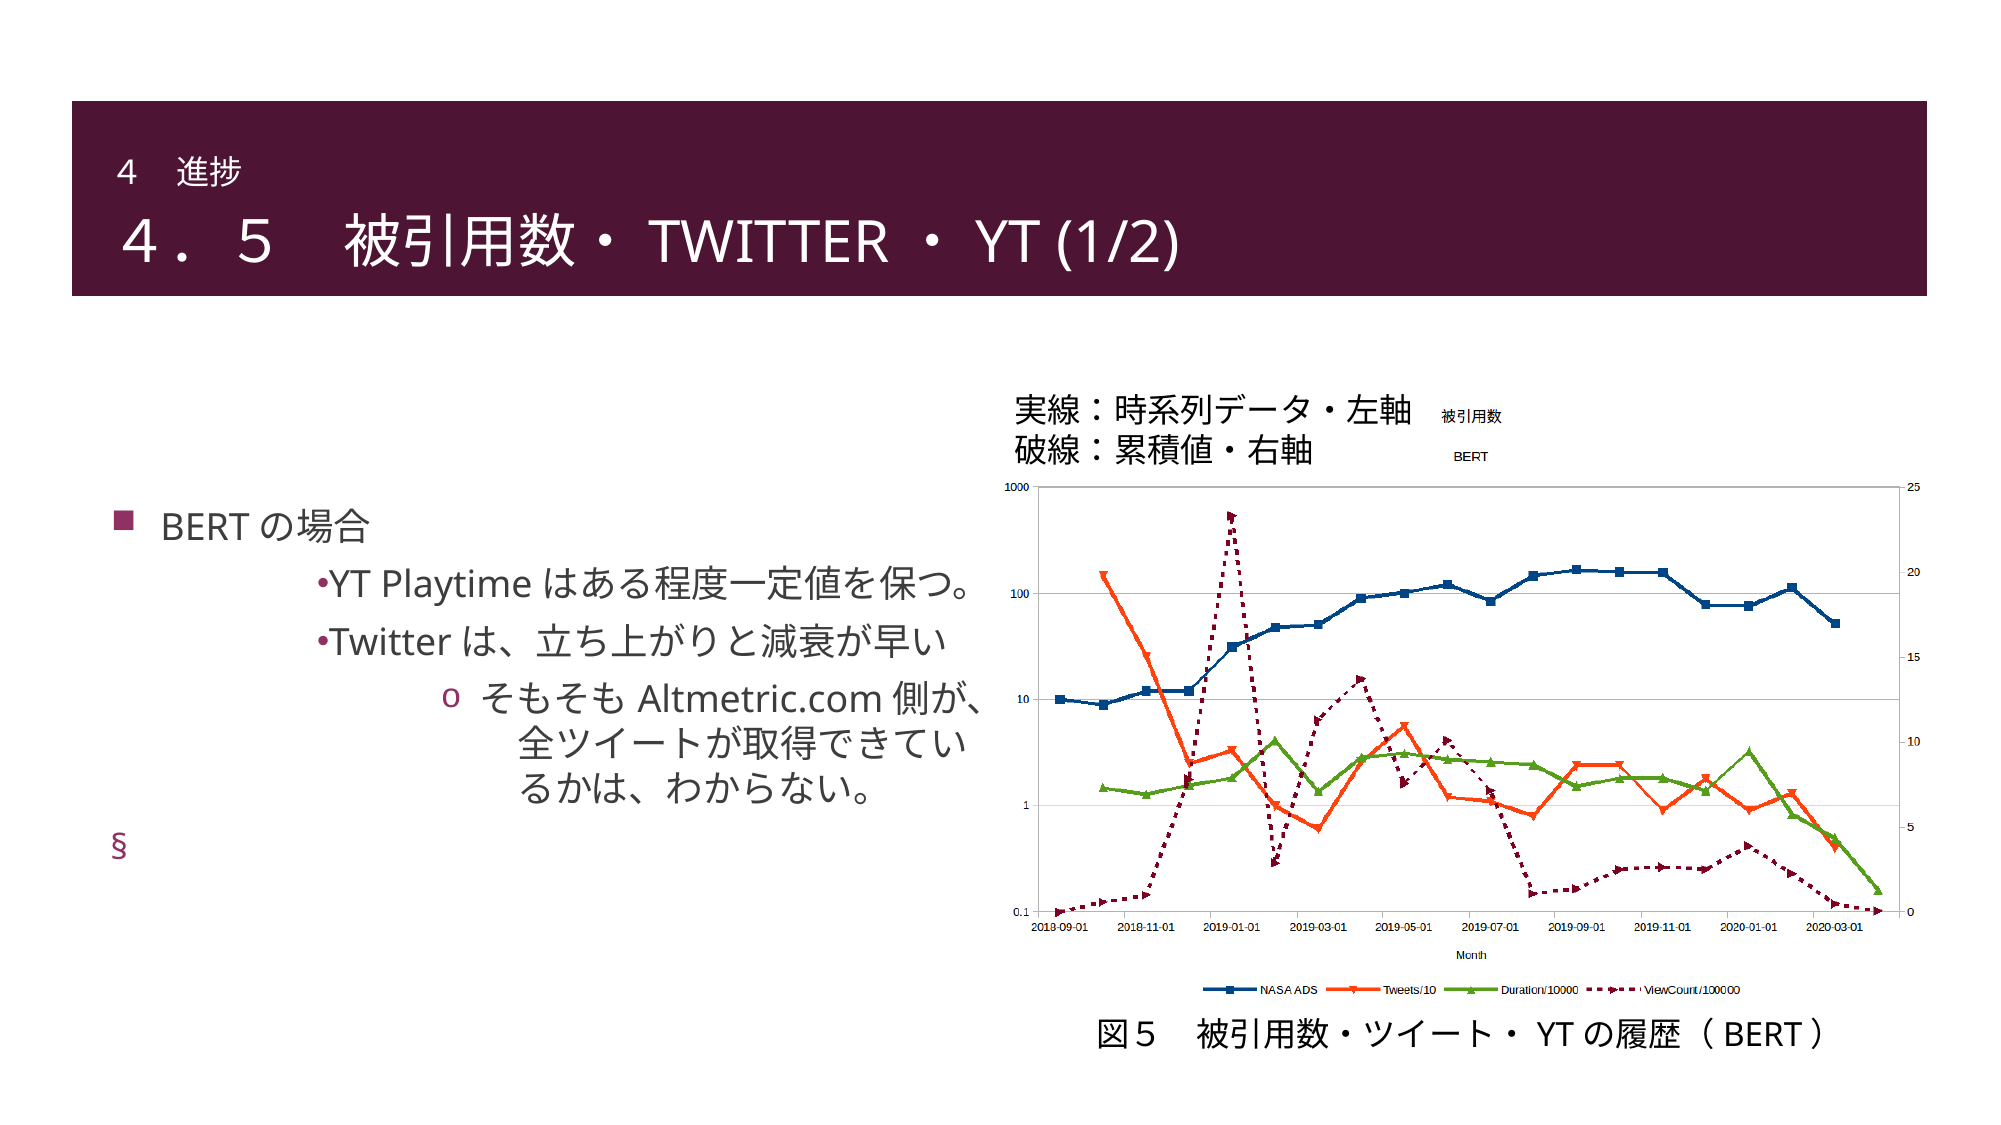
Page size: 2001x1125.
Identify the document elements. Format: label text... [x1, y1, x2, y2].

text_box ４ 進捗 [95, 114, 1905, 199]
title ４．５ 被引用数・twitter・YT (1/2) [95, 199, 1905, 282]
list BERTの場合 YT Playtimeはある程度一定値を保つ。 Twitterは、立ち上がりと減衰が早い そもそもAltmetric.com側が、全ツイートが取得できているかは、わからない。 [95, 310, 1013, 1063]
picture [1013, 382, 1948, 1005]
text_box 図５ 被引用数・ツイート・YTの履歴（BERT） [985, 1005, 1955, 1062]
text_box 実線：時系列データ・左軸 破線：累積値・右軸 [999, 382, 1467, 479]
